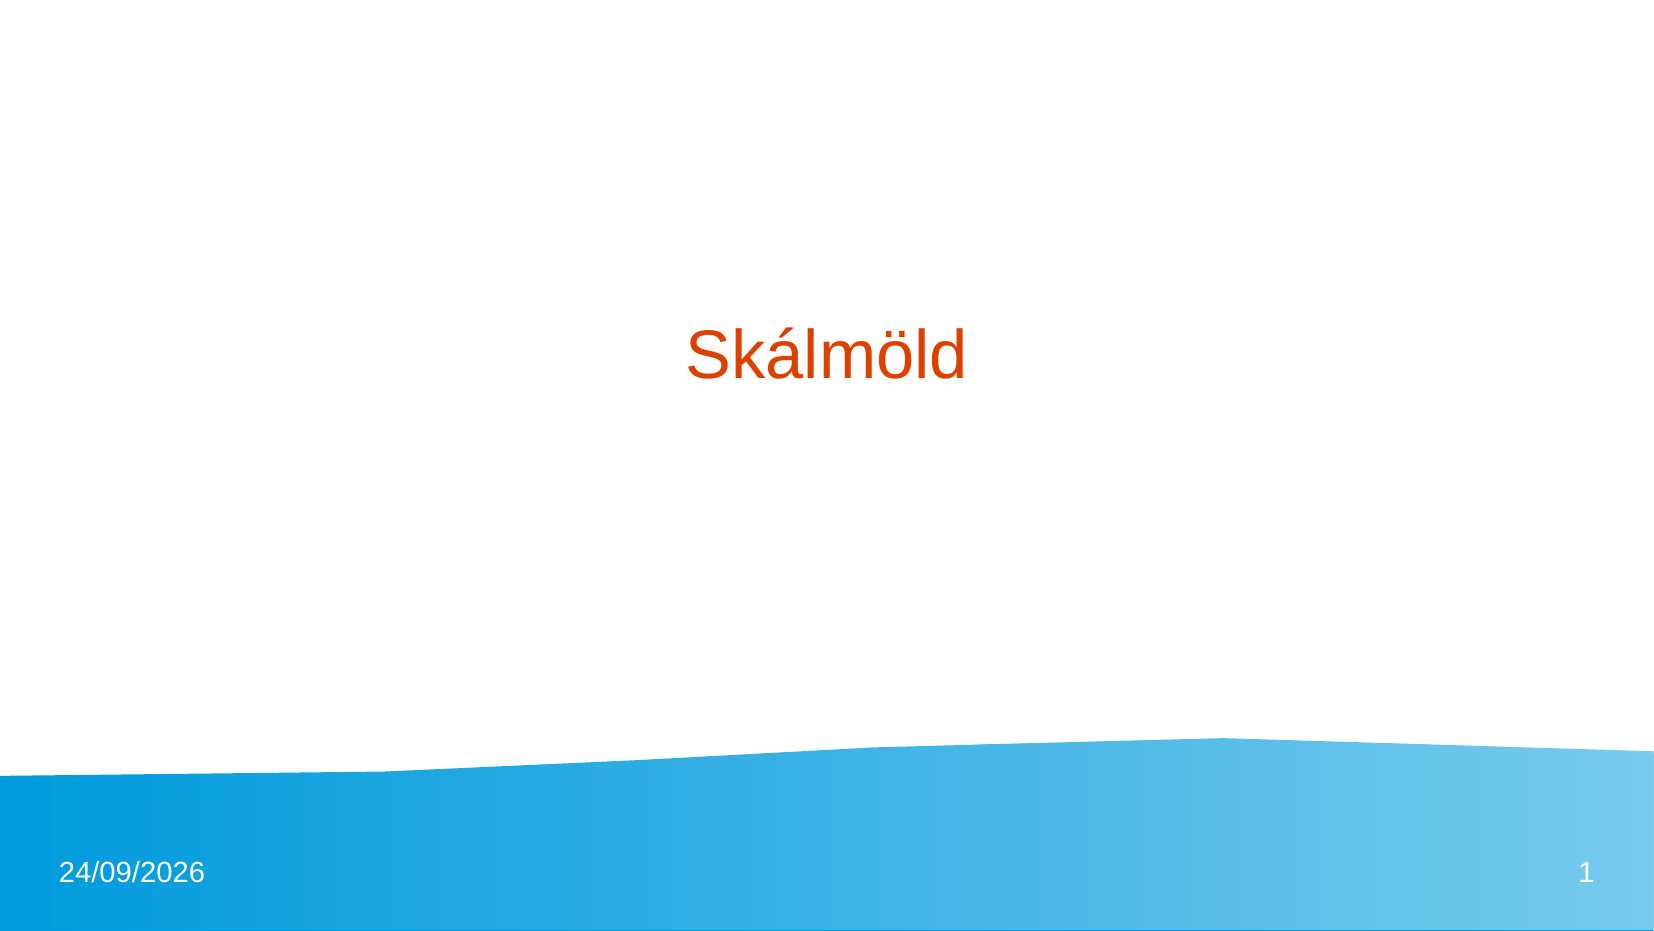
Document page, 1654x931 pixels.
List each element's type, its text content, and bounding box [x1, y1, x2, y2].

title Skálmöld [88, 265, 1565, 443]
